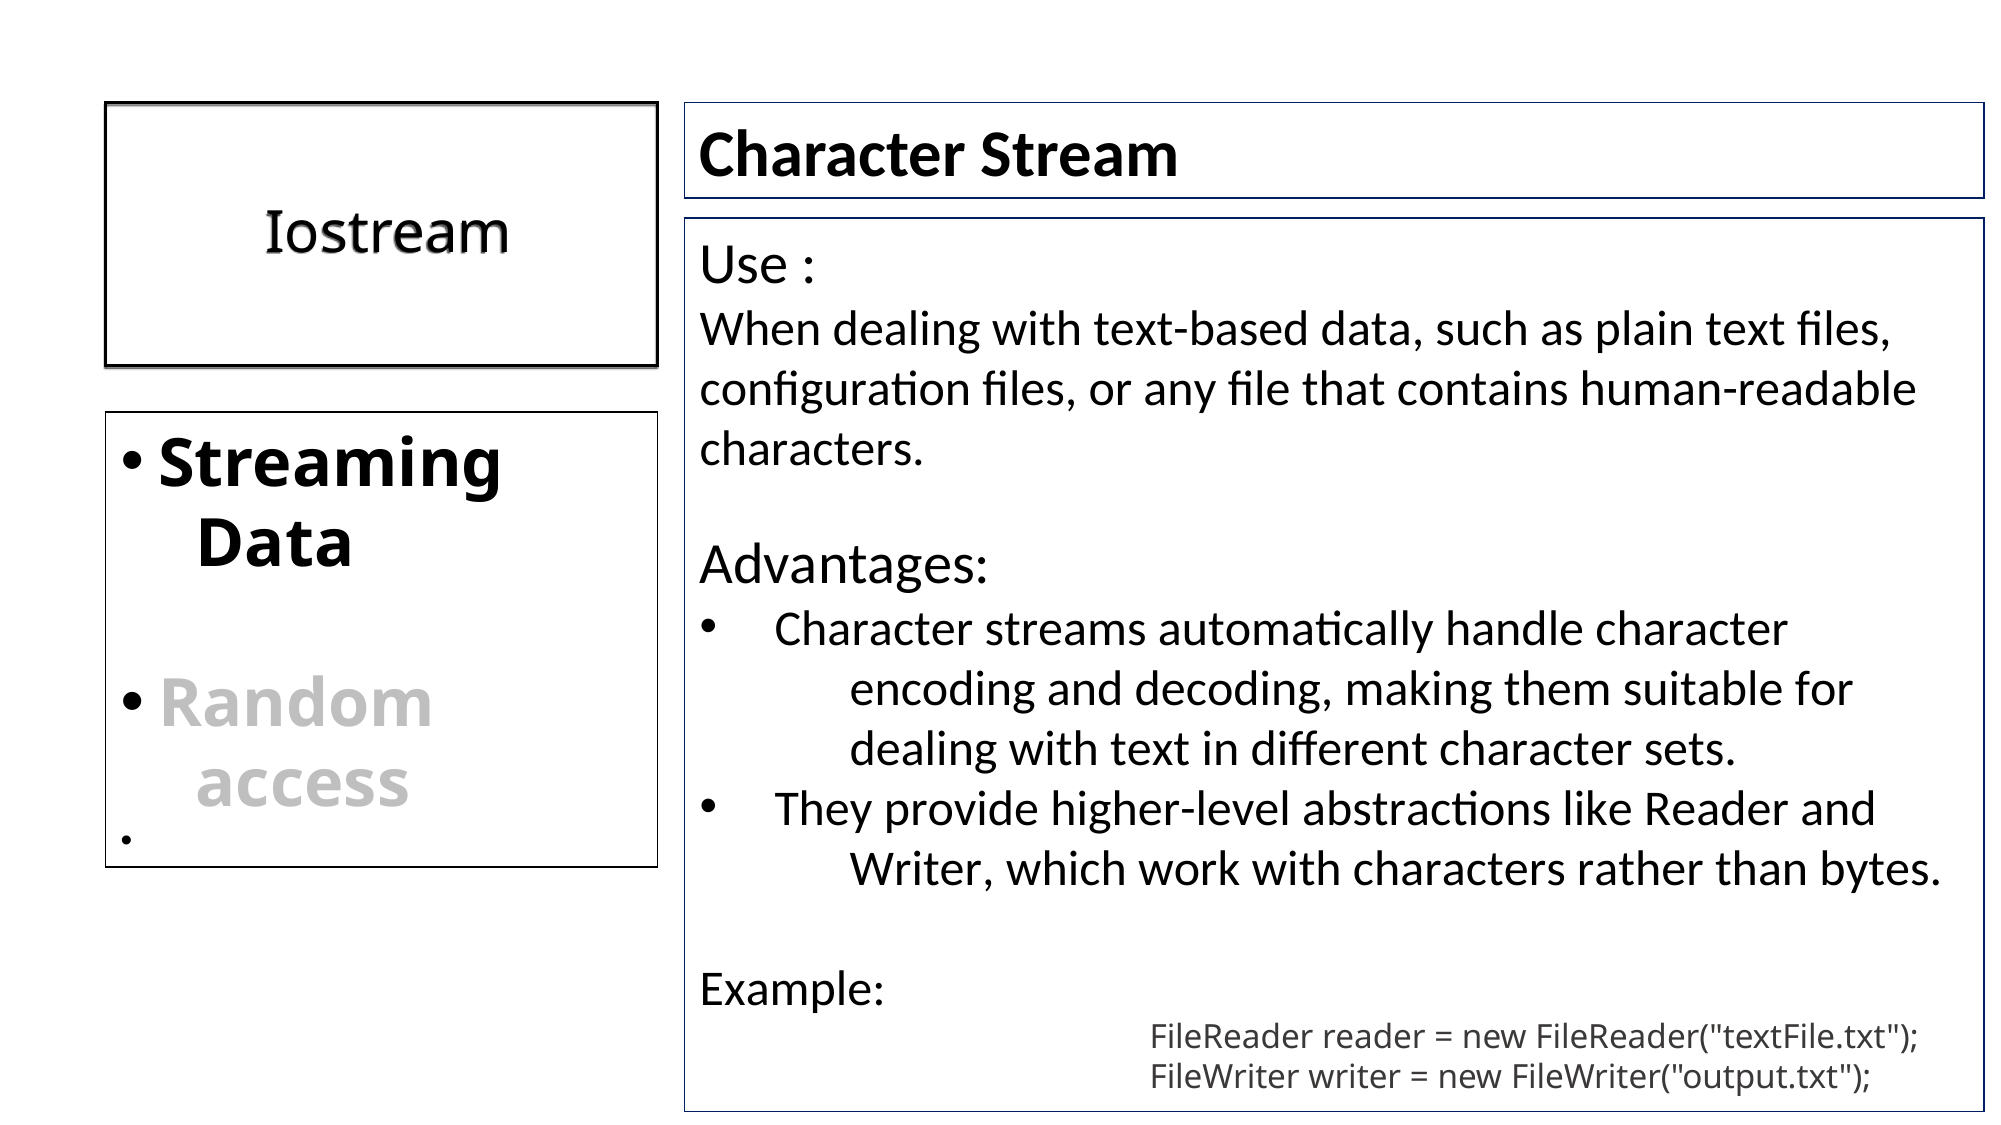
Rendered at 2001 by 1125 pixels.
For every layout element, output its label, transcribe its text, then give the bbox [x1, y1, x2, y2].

list Streaming Data Random access [105, 490, 658, 789]
text_box Use : When dealing with text-based data, such as plain text files, configuration files, or any file that contains human-readable characters. Advantages: Character streams automatically handle character encoding and decoding, making them suitable for dealing with text in different character sets. They provide higher-level abstractions like Reader and Writer, which work with characters rather than bytes. Example: FileReader reader = new FileReader("textFile.txt"); FileWriter writer = new FileWriter("output.txt"); [684, 217, 1984, 1112]
text_box Character Stream [684, 102, 1984, 199]
title Iostream [105, 102, 658, 366]
